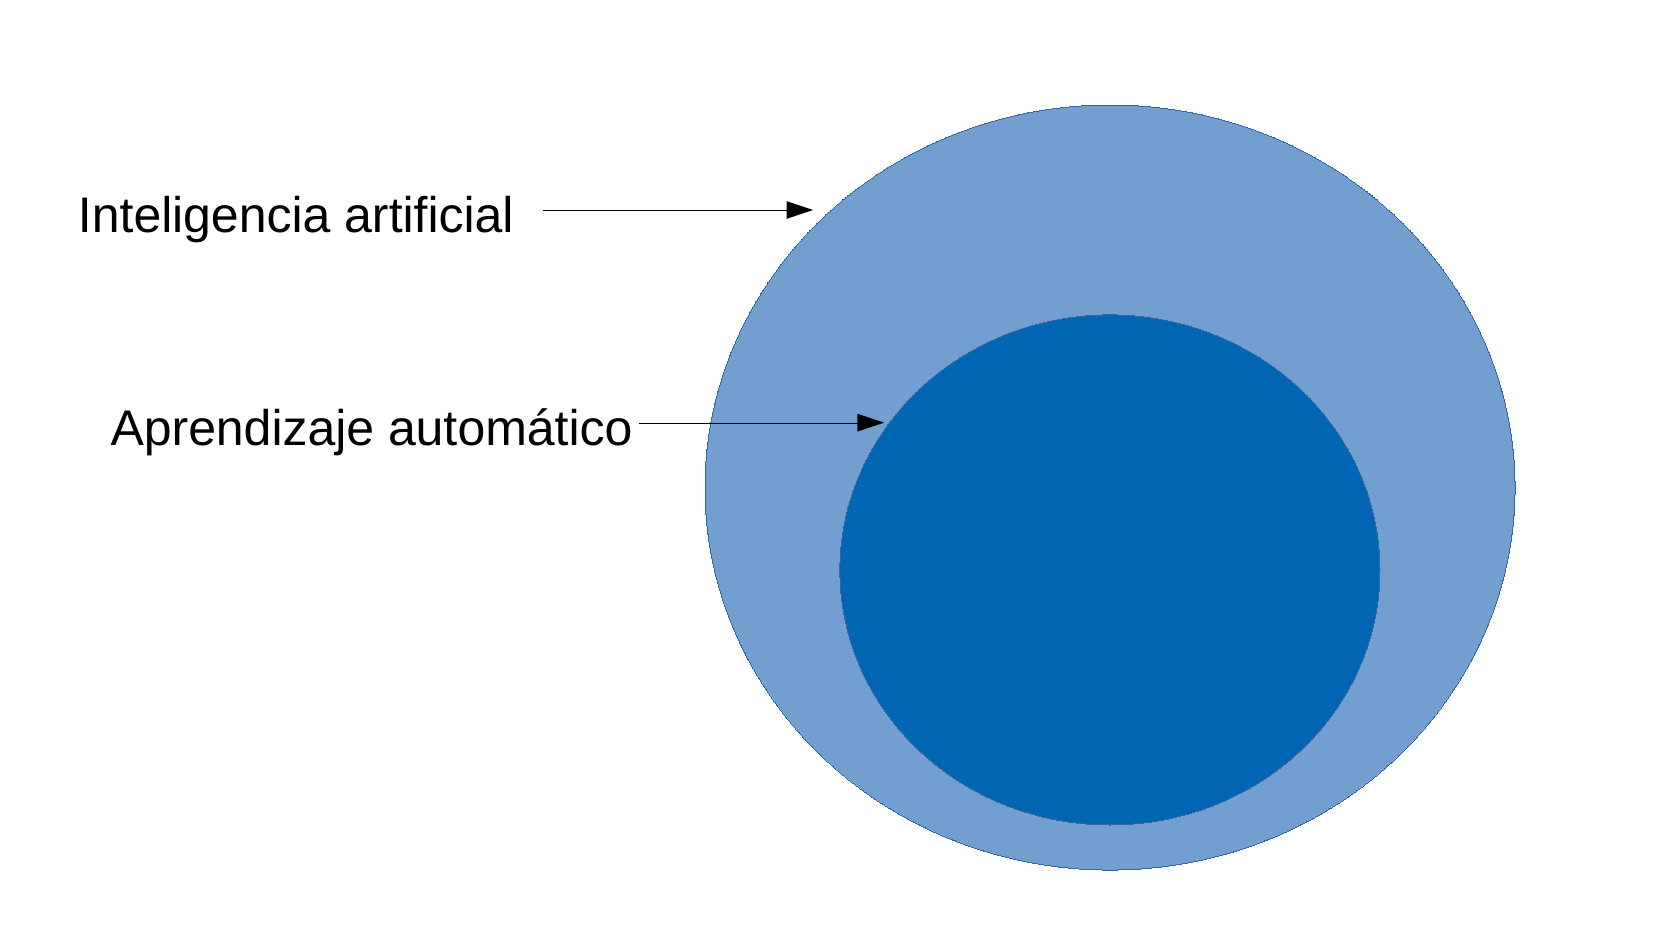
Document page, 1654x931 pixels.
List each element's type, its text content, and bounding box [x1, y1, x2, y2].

text_box Inteligencia artificial [63, 180, 589, 242]
text_box Aprendizaje automático [95, 392, 671, 502]
text_box [705, 105, 1516, 871]
